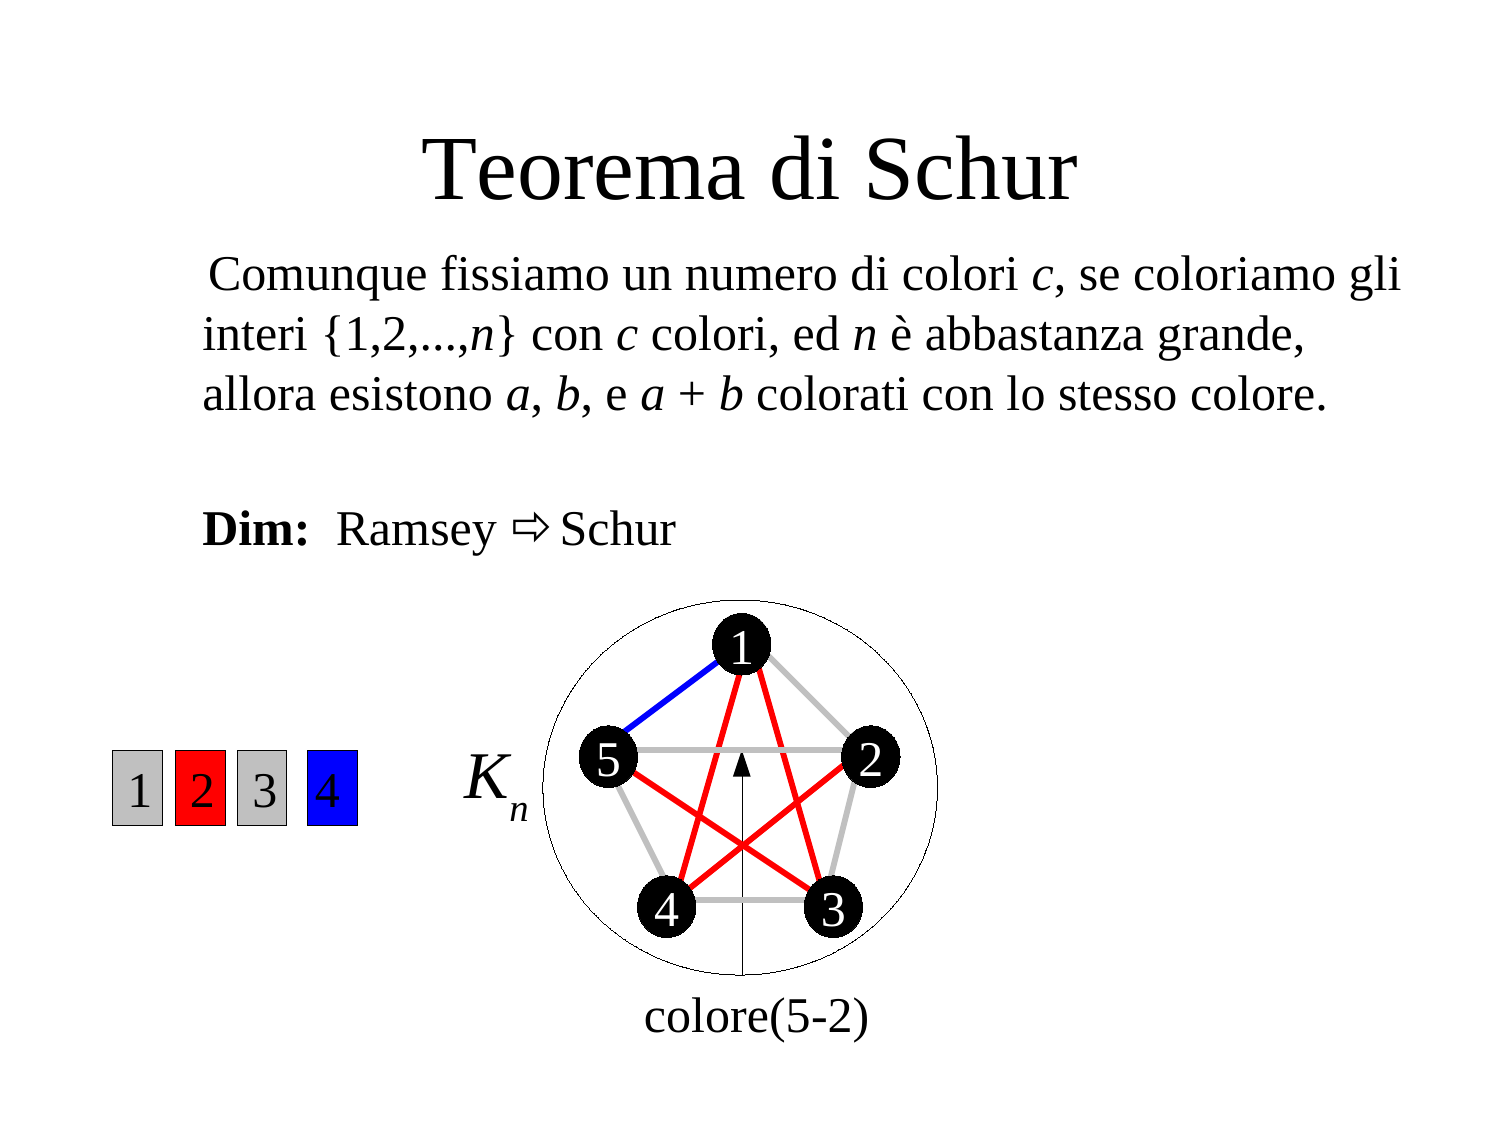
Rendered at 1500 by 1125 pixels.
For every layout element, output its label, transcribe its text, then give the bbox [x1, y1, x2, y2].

text_box 4 [637, 875, 696, 938]
title Teorema di Schur [112, 75, 1388, 263]
text_box 5 [579, 725, 638, 788]
text_box 1 2 3 4 [112, 750, 376, 826]
text_box colore(5-2) [629, 975, 885, 1051]
text_box Dim: Ramsey Schur [187, 487, 788, 563]
text_box Comunque fissiamo un numero di colori c, se coloriamo gli interi {1,2,...,n} con c colori, ed n è abbastanza grande, allora esistono a, b, e a + b colorati con lo stesso colore. [187, 233, 1426, 429]
text_box 2 [841, 725, 901, 788]
text_box 3 [804, 875, 863, 938]
text_box 1 [712, 613, 771, 676]
text_box Kn [450, 724, 552, 911]
